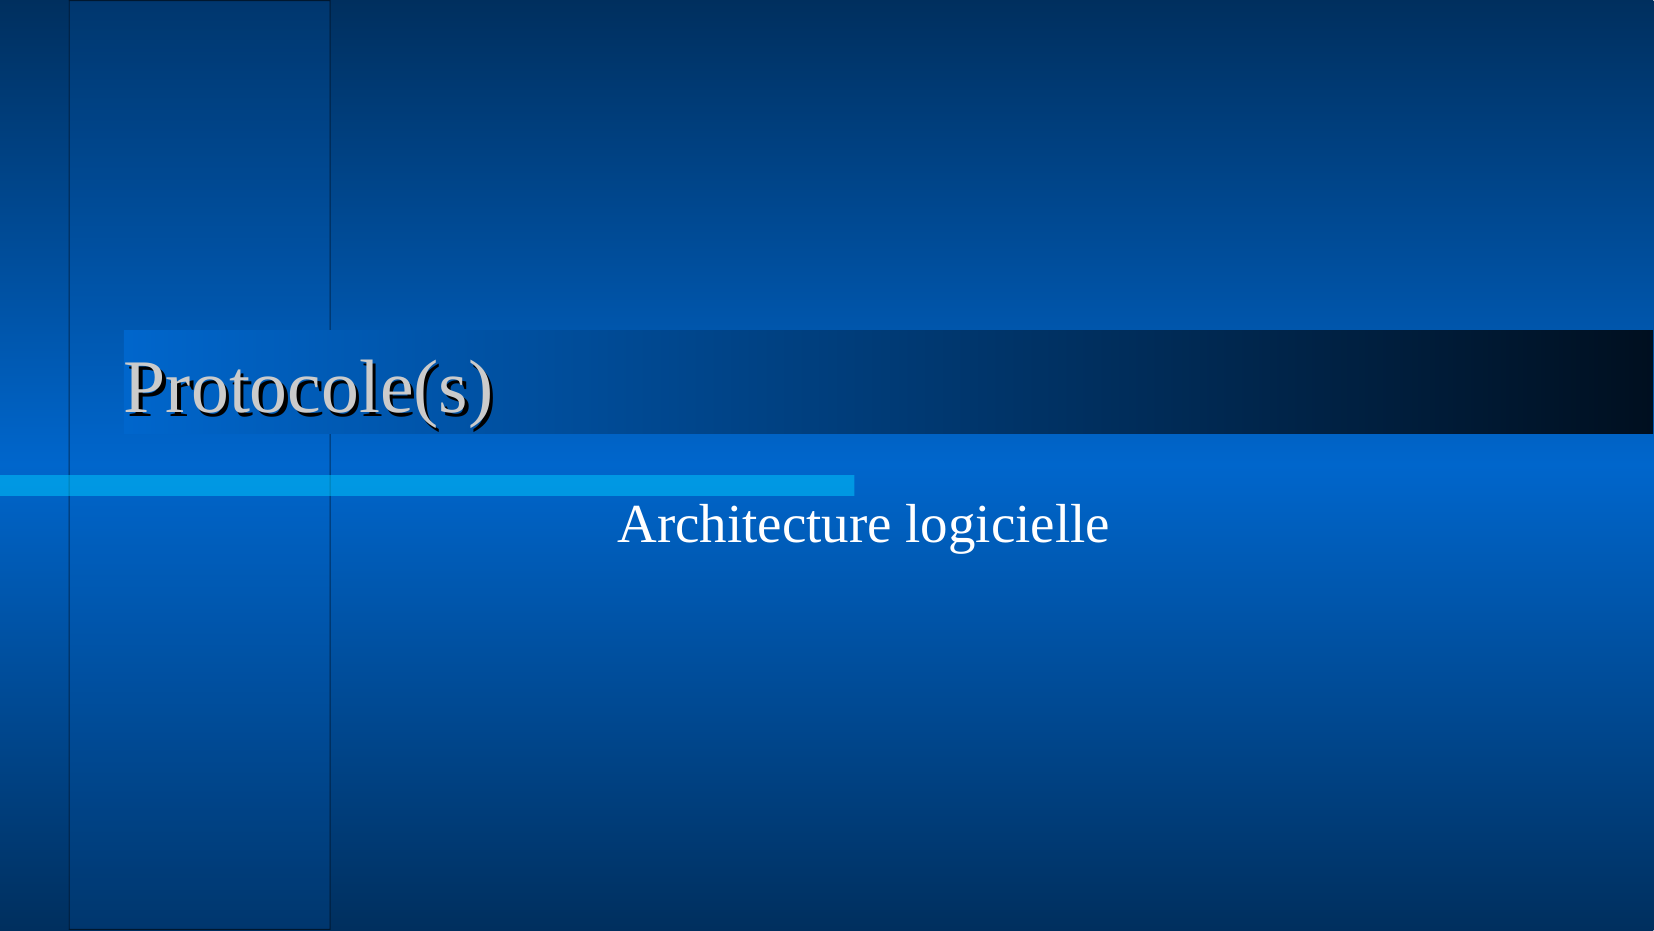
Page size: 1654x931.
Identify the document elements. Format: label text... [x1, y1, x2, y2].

subtitle Architecture logicielle [82, 359, 1571, 689]
title Protocole(s) [123, 290, 1530, 359]
